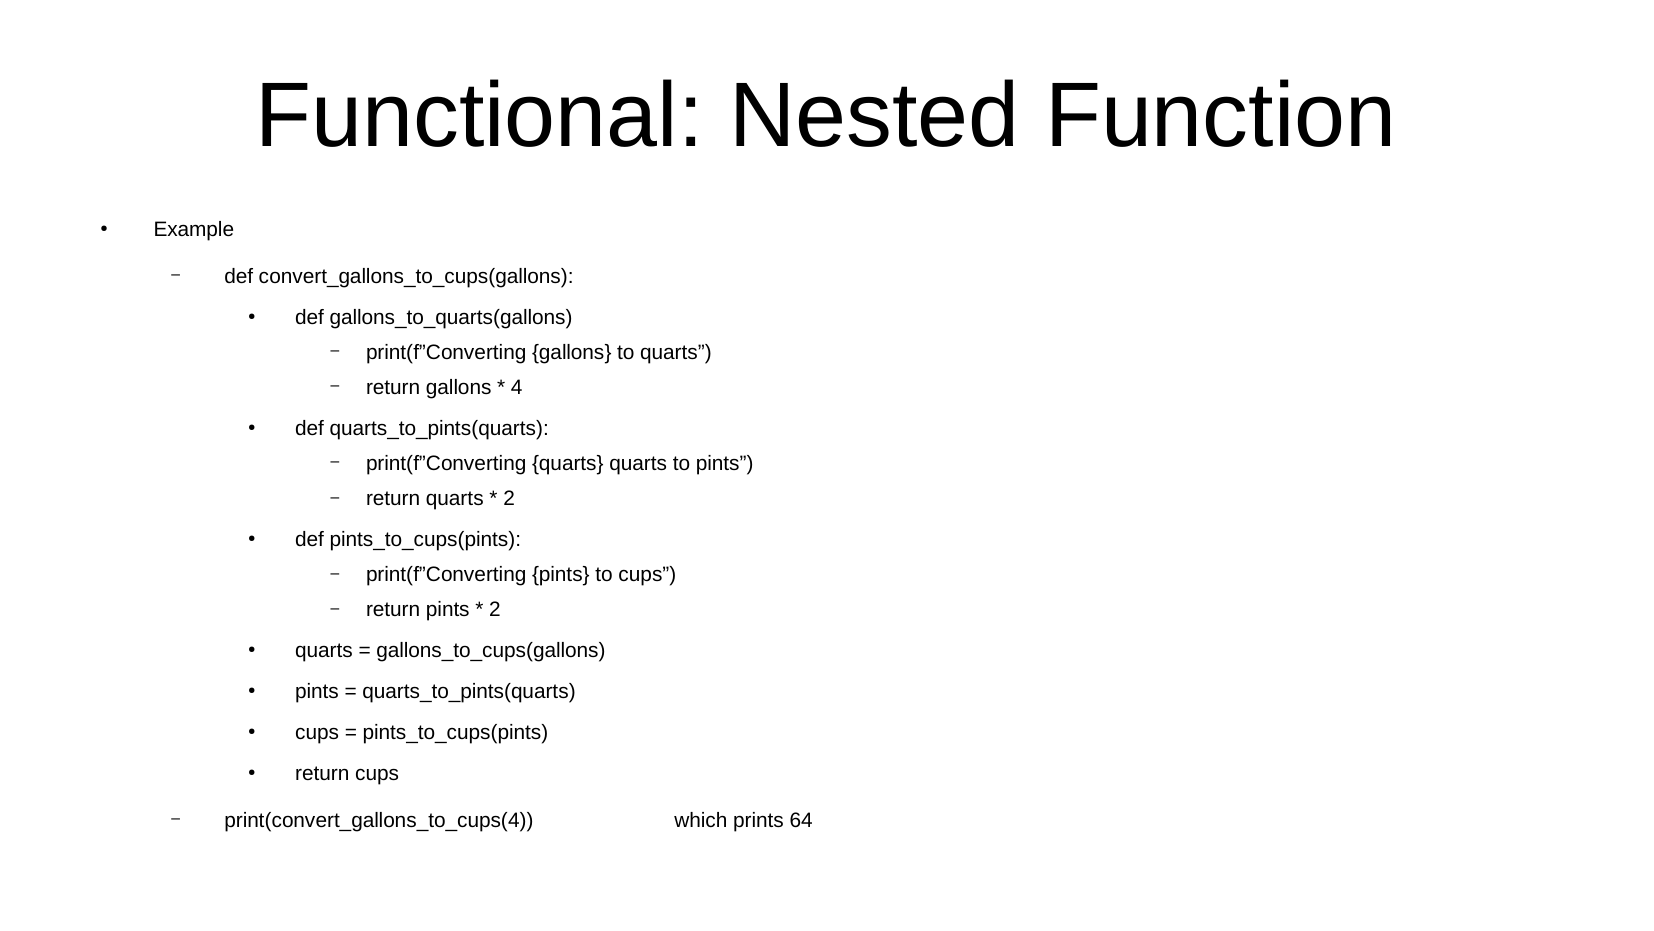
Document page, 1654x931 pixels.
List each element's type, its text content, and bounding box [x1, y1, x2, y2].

list Example def convert_gallons_to_cups(gallons): def gallons_to_quarts(gallons) print(f”Converting {gallons} to quarts”) return gallons * 4 def quarts_to_pints(quarts): print(f”Converting {quarts} quarts to pints”) return quarts * 2 def pints_to_cups(pints): print(f”Converting {pints} to cups”) return pints * 2 quarts = gallons_to_cups(gallons) pints = quarts_to_pints(quarts) cups = pints_to_cups(pints) return cups print(convert_gallons_to_cups(4)) which prints 64 [82, 217, 1636, 916]
title Functional: Nested Function [82, 37, 1571, 193]
